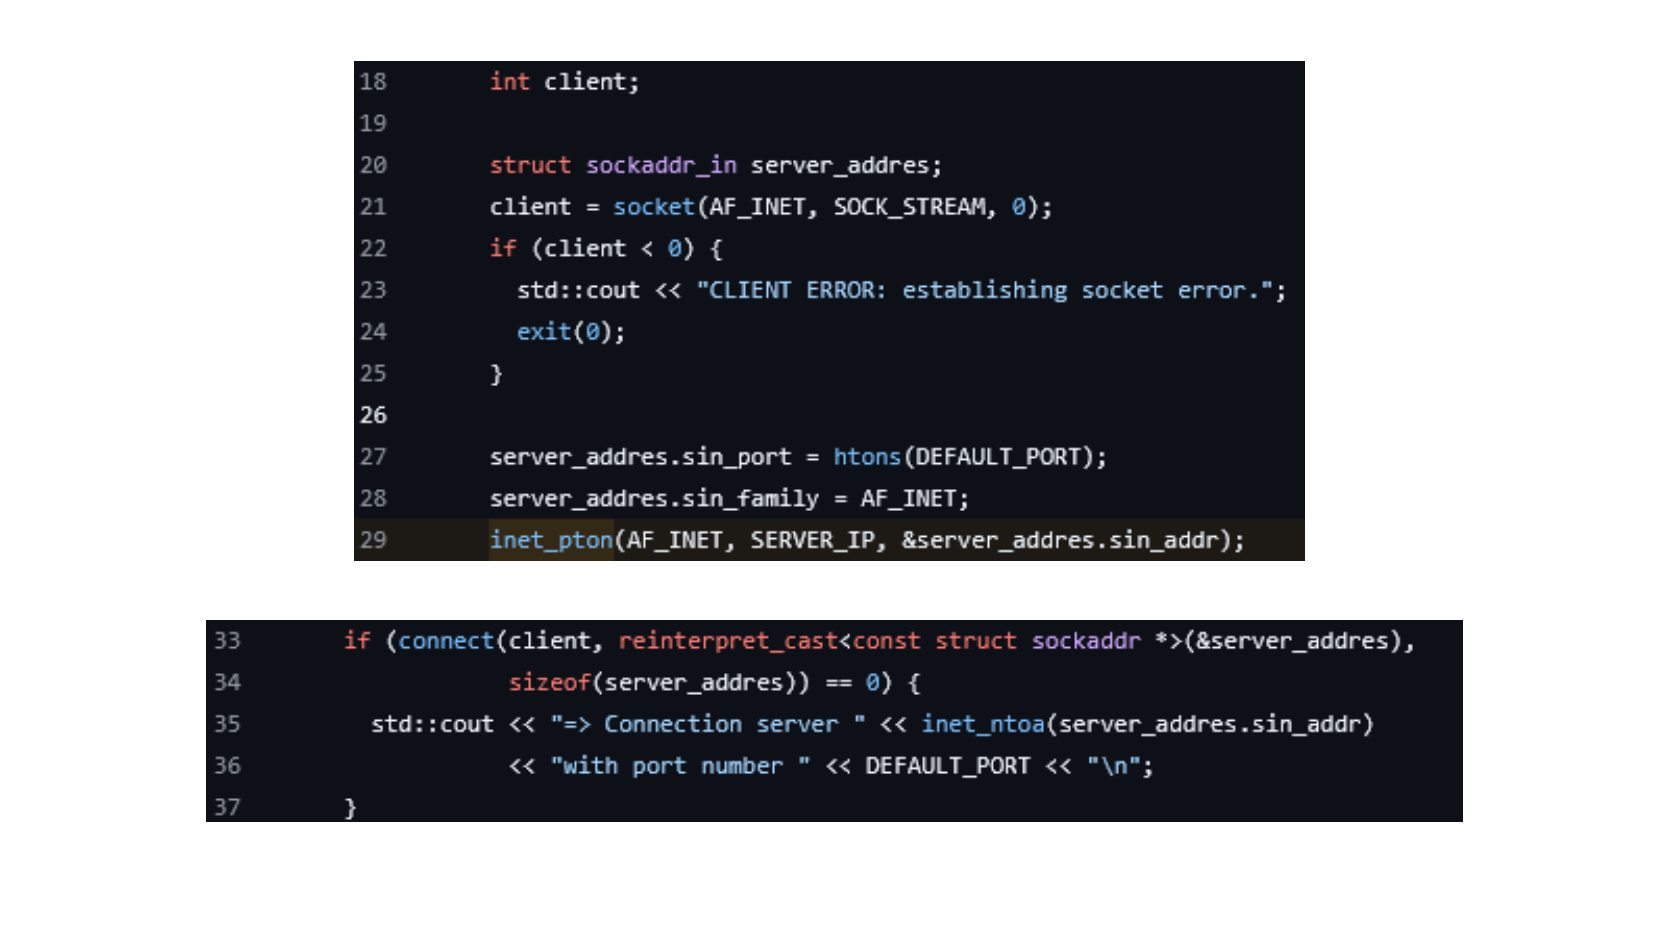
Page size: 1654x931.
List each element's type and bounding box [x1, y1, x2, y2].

picture [354, 61, 1305, 562]
picture [206, 620, 1463, 823]
